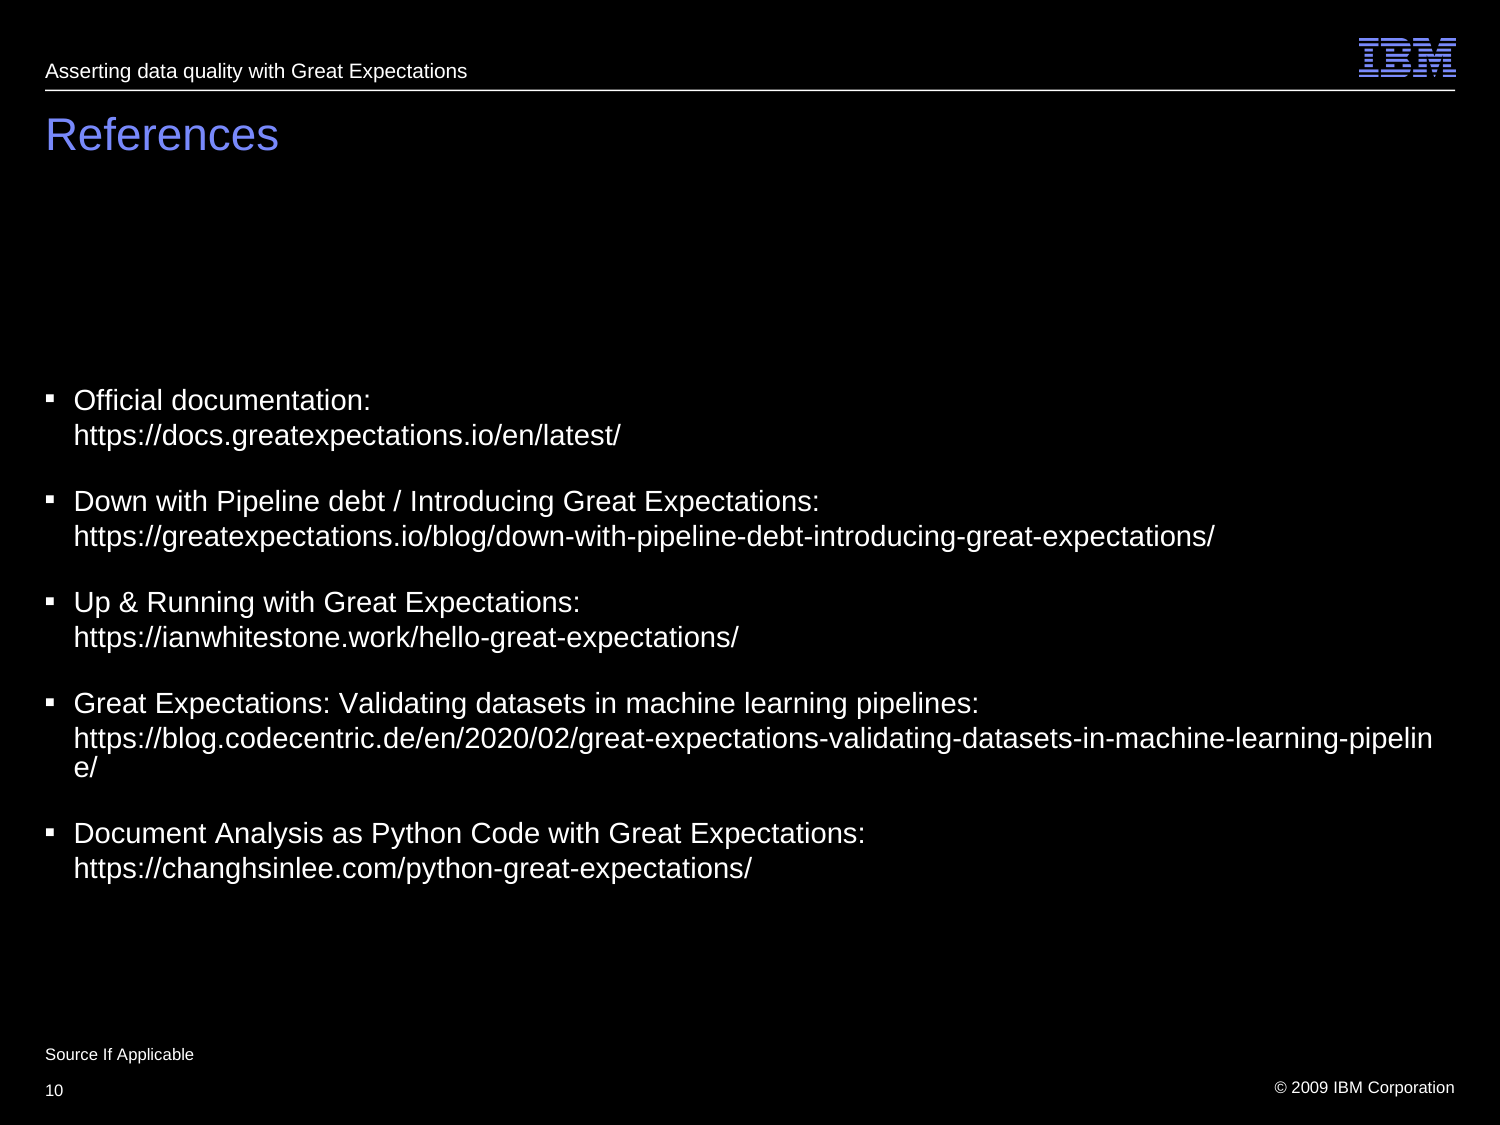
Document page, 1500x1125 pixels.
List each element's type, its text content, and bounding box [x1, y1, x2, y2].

text_box Source If Applicable [30, 1021, 1441, 1072]
list Official documentation: https://docs.greatexpectations.io/en/latest/ Down with Pipeline debt / Introducing Great Expectations: https://greatexpectations.io/blog/down-with-pipeline-debt-introducing-great-expectations/ Up & Running with Great Expectations: https://ianwhitestone.work/hello-great-expectations/ Great Expectations: Validating datasets in machine learning pipelines: https://blog.codecentric.de/en/2020/02/great-expectations-validating-datasets-in-machine-learning-pipeline/ Document Analysis as Python Code with Great Expectations: https://changhsinlee.com/python-great-expectations/ [30, 307, 1456, 1043]
text_box Asserting data quality with Great Expectations [30, 37, 1306, 83]
title References [30, 97, 1456, 203]
picture [1359, 37, 1456, 77]
